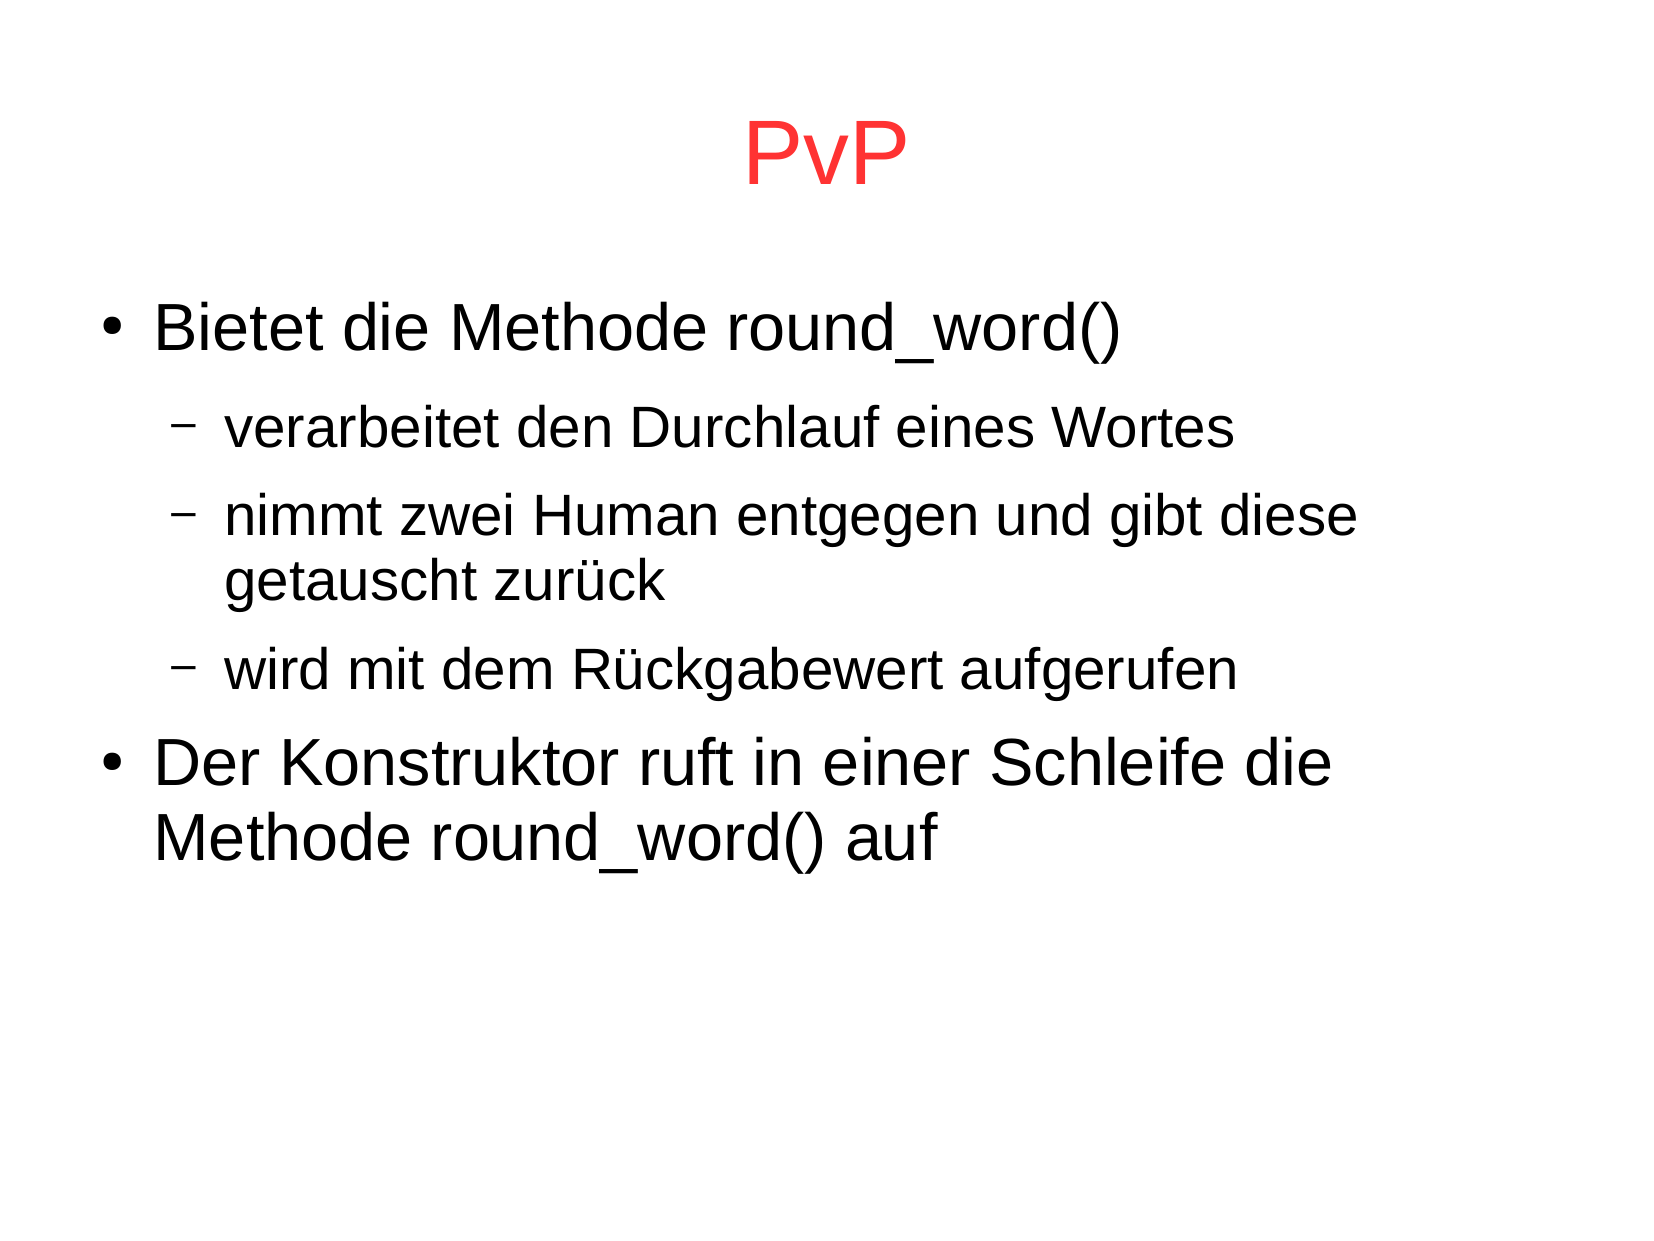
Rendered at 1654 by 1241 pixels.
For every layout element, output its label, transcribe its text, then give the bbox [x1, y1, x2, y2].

title PvP [82, 49, 1571, 257]
list Bietet die Methode round_word() verarbeitet den Durchlauf eines Wortes nimmt zwei Human entgegen und gibt diese getauscht zurück wird mit dem Rückgabewert aufgerufen Der Konstruktor ruft in einer Schleife die Methode round_word() auf [82, 290, 1571, 1010]
